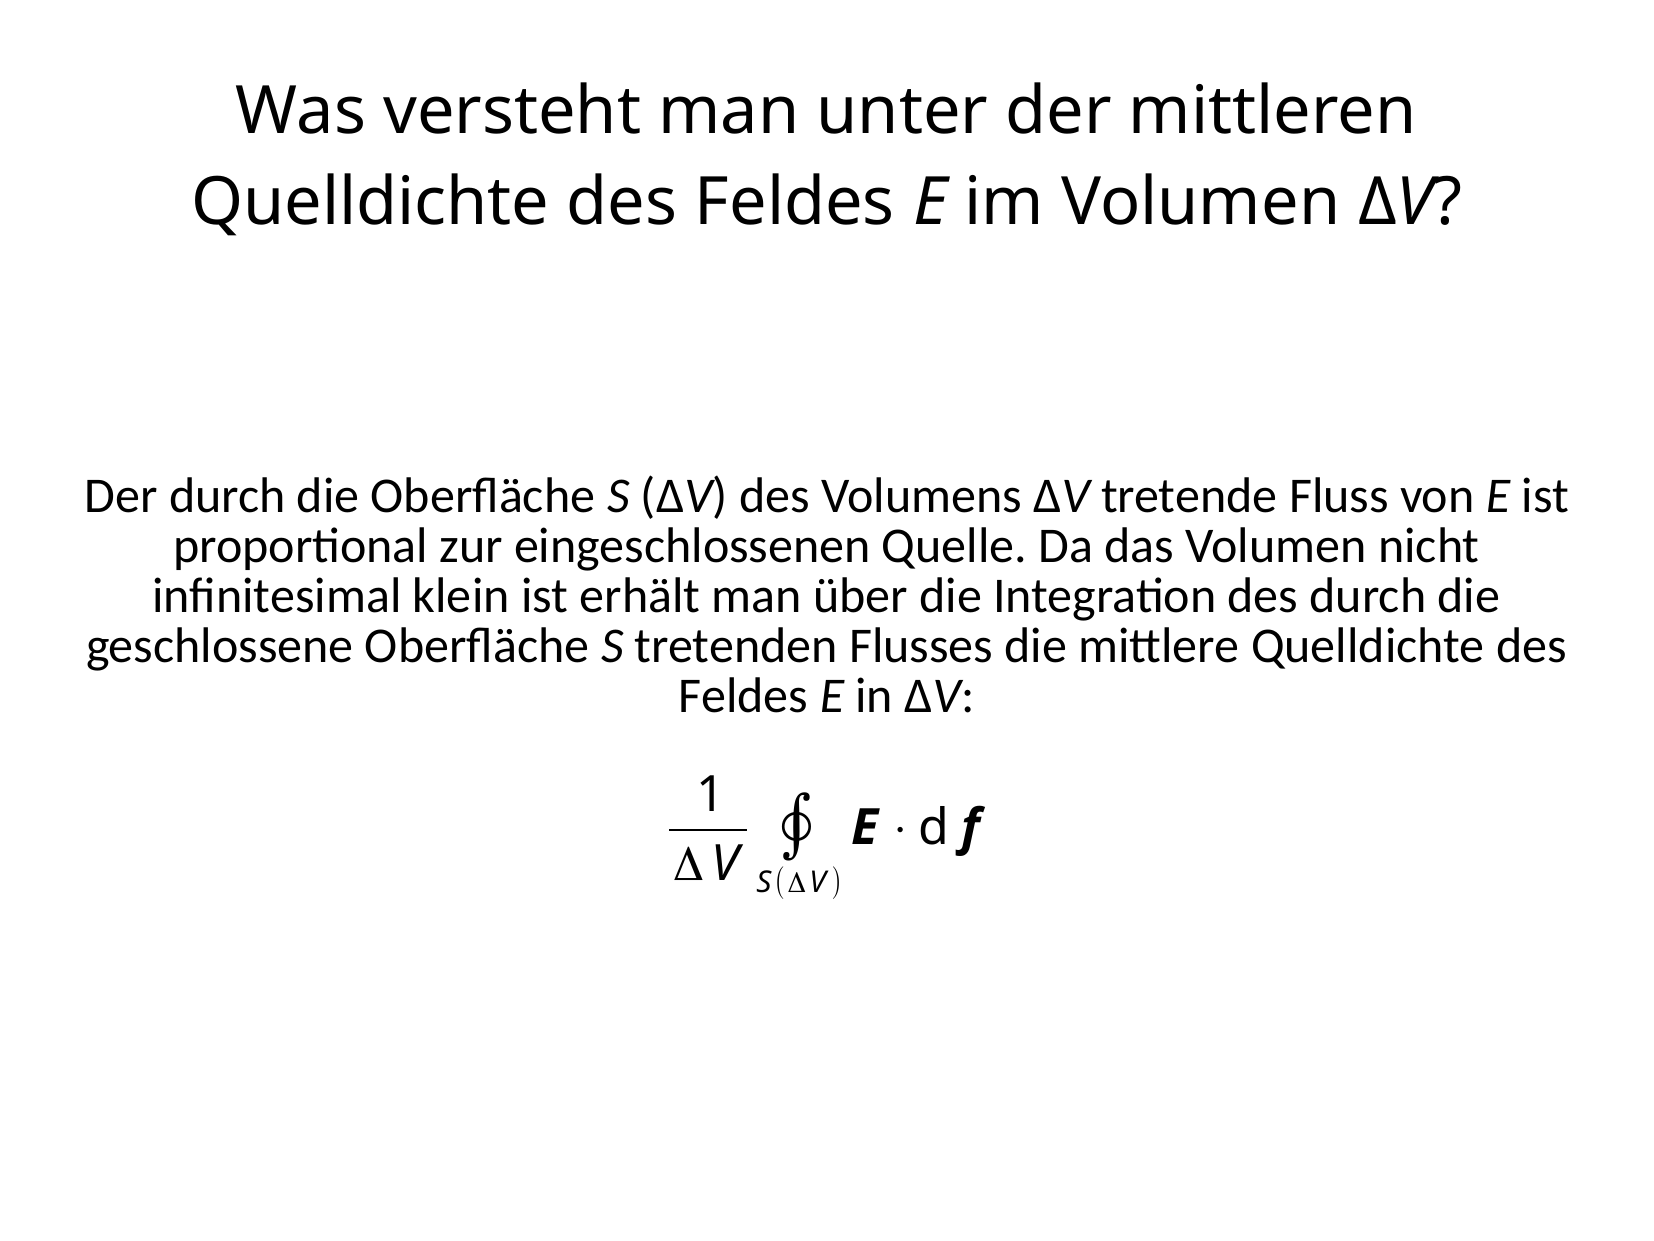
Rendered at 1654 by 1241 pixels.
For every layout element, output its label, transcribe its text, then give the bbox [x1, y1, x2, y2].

chart [660, 764, 993, 901]
subtitle Der durch die Oberfläche S (ΔV) des Volumens ΔV tretende Fluss von E ist proportional zur eingeschlossenen Quelle. Da das Volumen nicht infinitesimal klein ist erhält man über die Integration des durch die geschlossene Oberfläche S tretenden Flusses die mittlere Quelldichte des Feldes E in ΔV: [82, 290, 1571, 1010]
title Was versteht man unter der mittleren Quelldichte des Feldes E im Volumen ΔV? [82, 49, 1571, 257]
